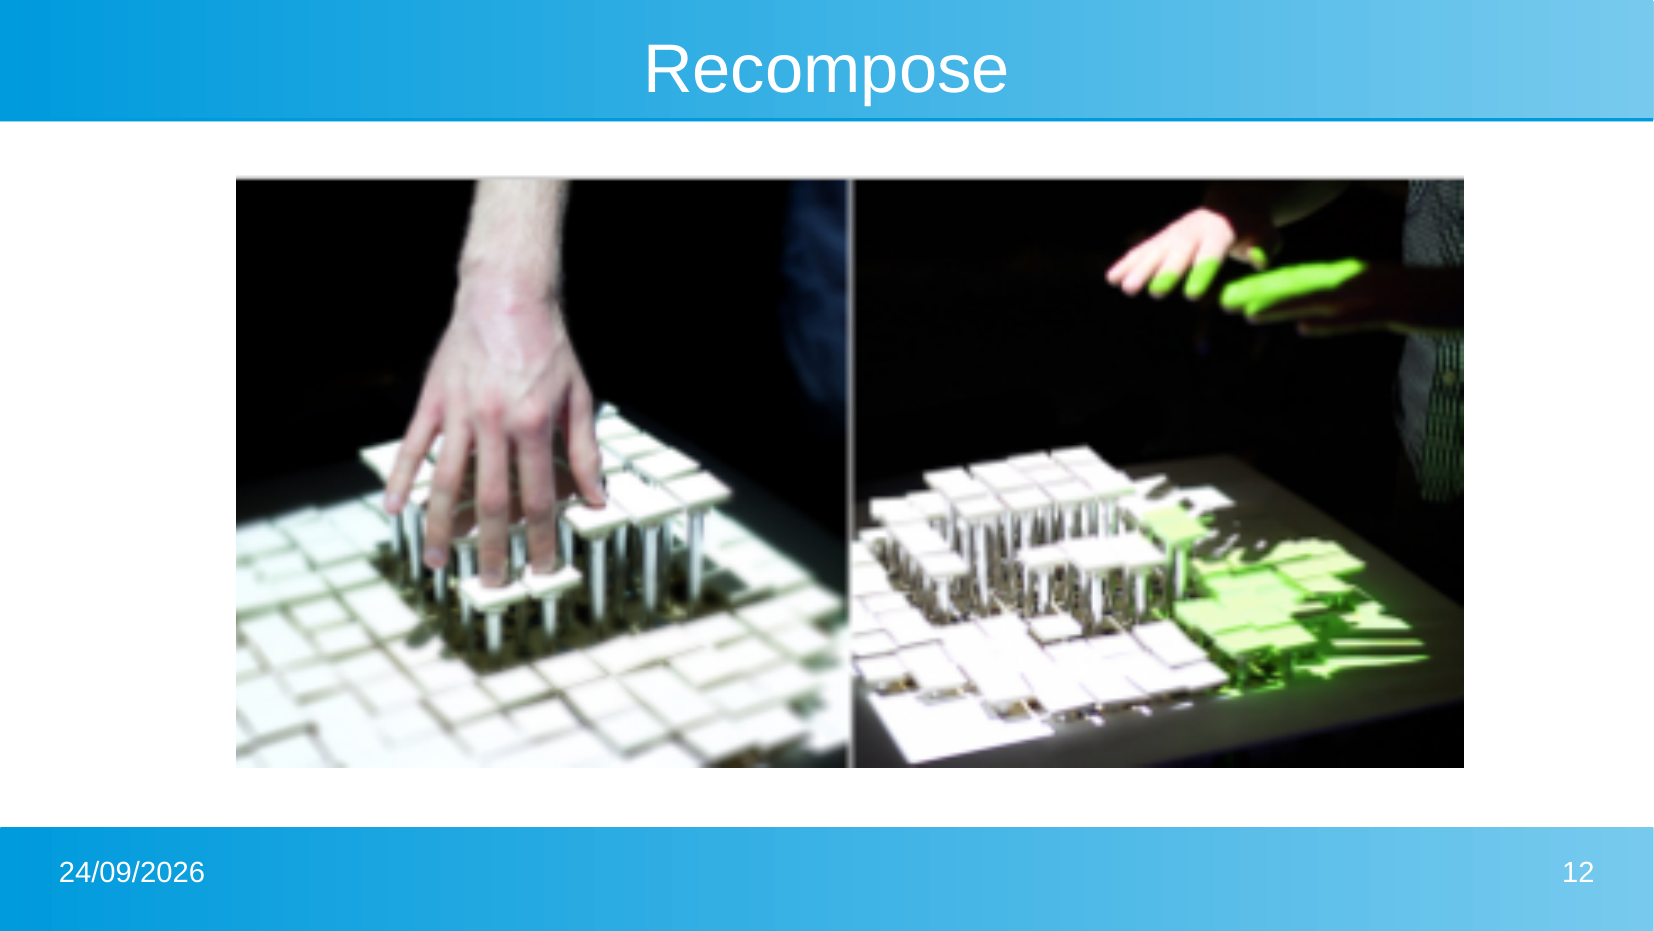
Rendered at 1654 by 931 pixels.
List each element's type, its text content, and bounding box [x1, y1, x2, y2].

picture [236, 174, 1464, 768]
title Recompose [59, 29, 1595, 108]
